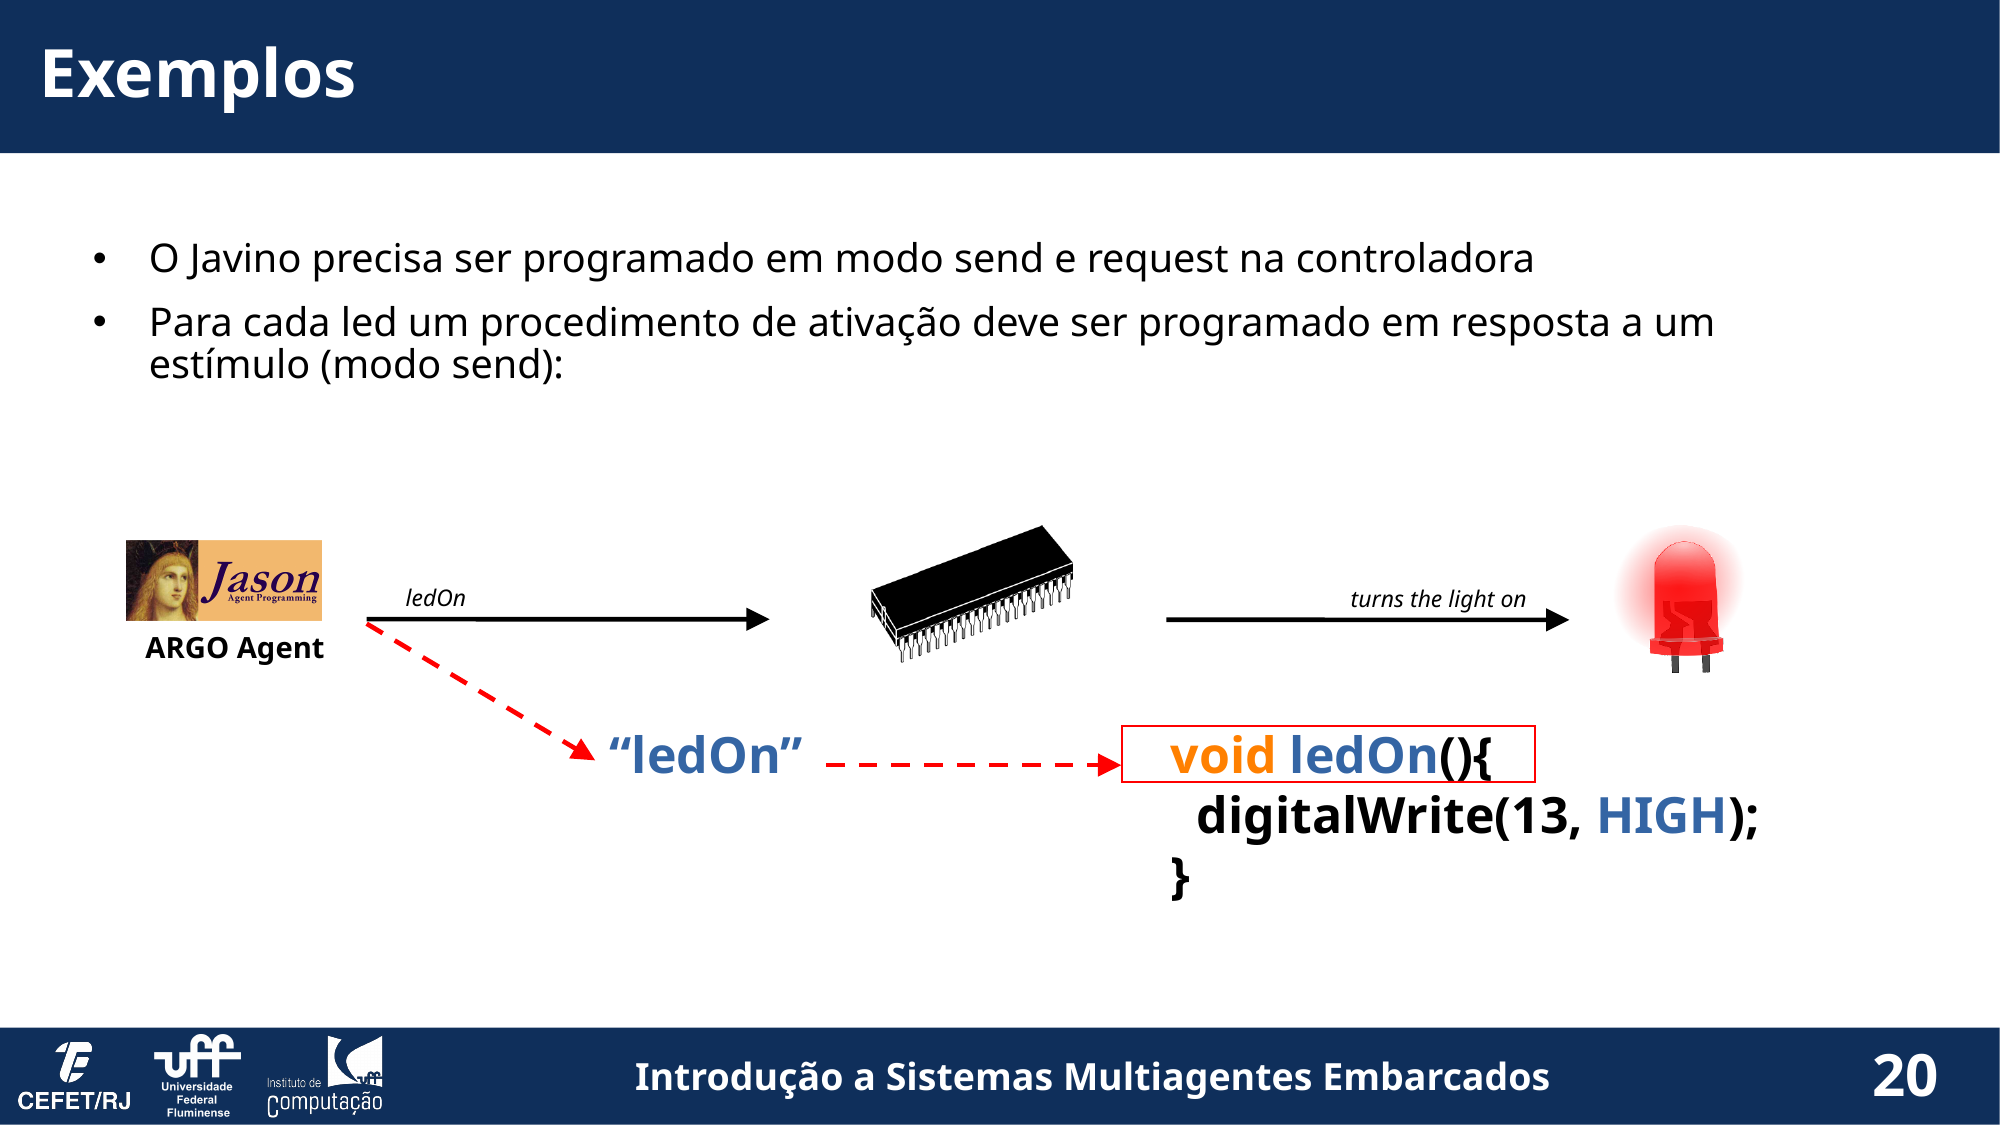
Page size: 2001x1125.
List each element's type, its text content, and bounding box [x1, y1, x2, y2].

text_box ARGO Agent [110, 622, 361, 672]
picture [265, 1033, 384, 1118]
picture [153, 1033, 242, 1122]
text_box void ledOn(){ digitalWrite(13, HIGH); } [1155, 716, 1979, 1004]
picture [18, 1021, 130, 1125]
text_box “ledOn” [594, 716, 862, 798]
picture [871, 525, 1073, 663]
text_box ledOn [378, 576, 493, 619]
text_box turns the light on [1316, 576, 1561, 620]
picture [1605, 525, 1754, 673]
text_box Exemplos [25, 23, 2000, 119]
text_box O Javino precisa ser programado em modo send e request na controladora Para cada led um procedimento de ativação deve ser programado em resposta a um estímulo (modo send): [77, 231, 1833, 1006]
picture [126, 540, 322, 621]
text_box void ledOn(){ digitalWrite(13, HIGH); } [1155, 727, 1534, 781]
